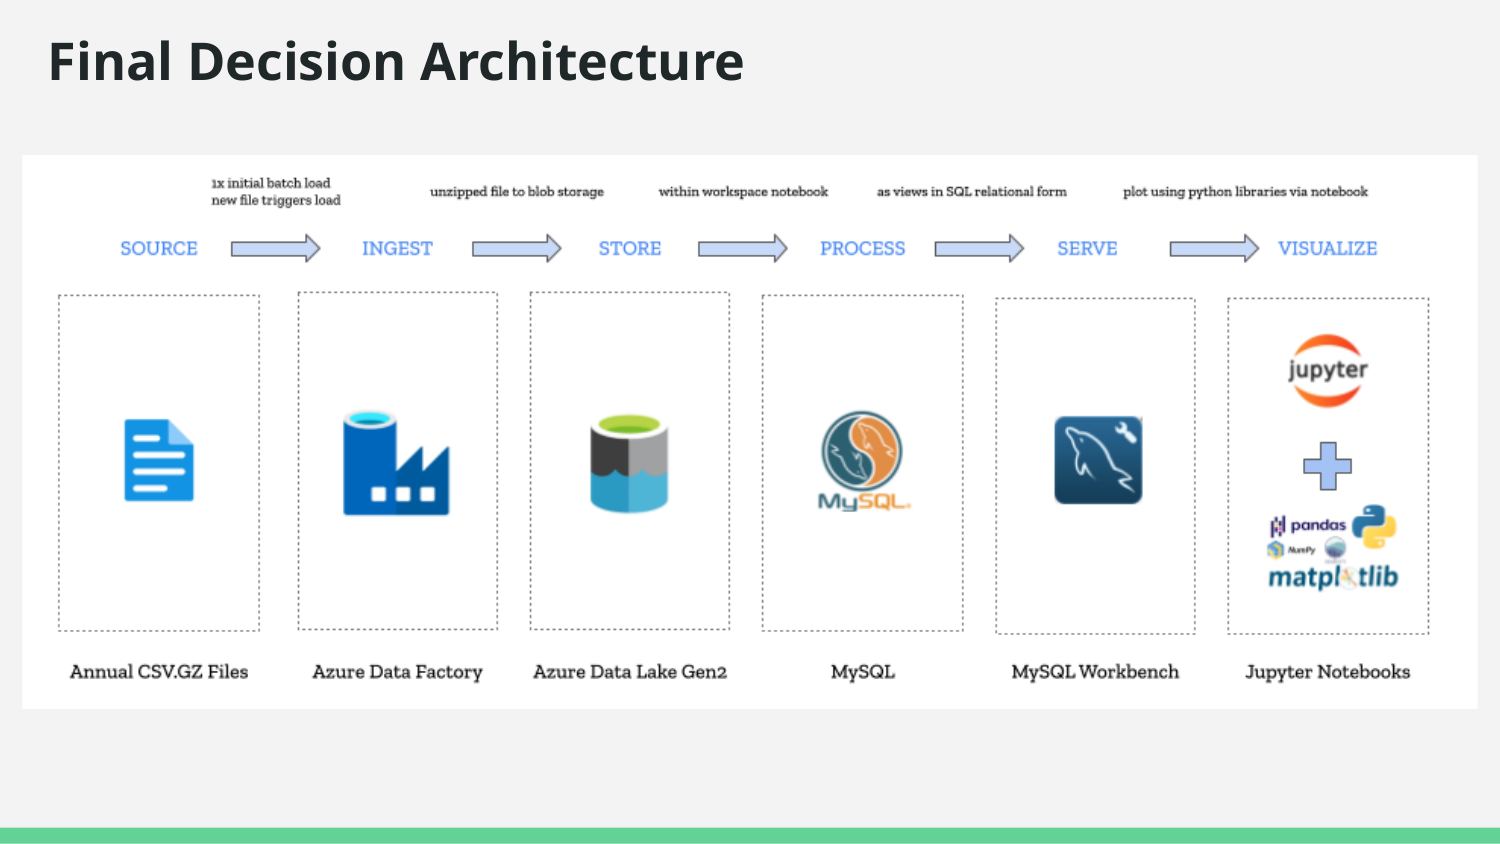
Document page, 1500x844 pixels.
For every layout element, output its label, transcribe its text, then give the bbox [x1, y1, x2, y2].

picture [22, 155, 1478, 709]
text_box Final Decision Architecture [32, 14, 1431, 109]
